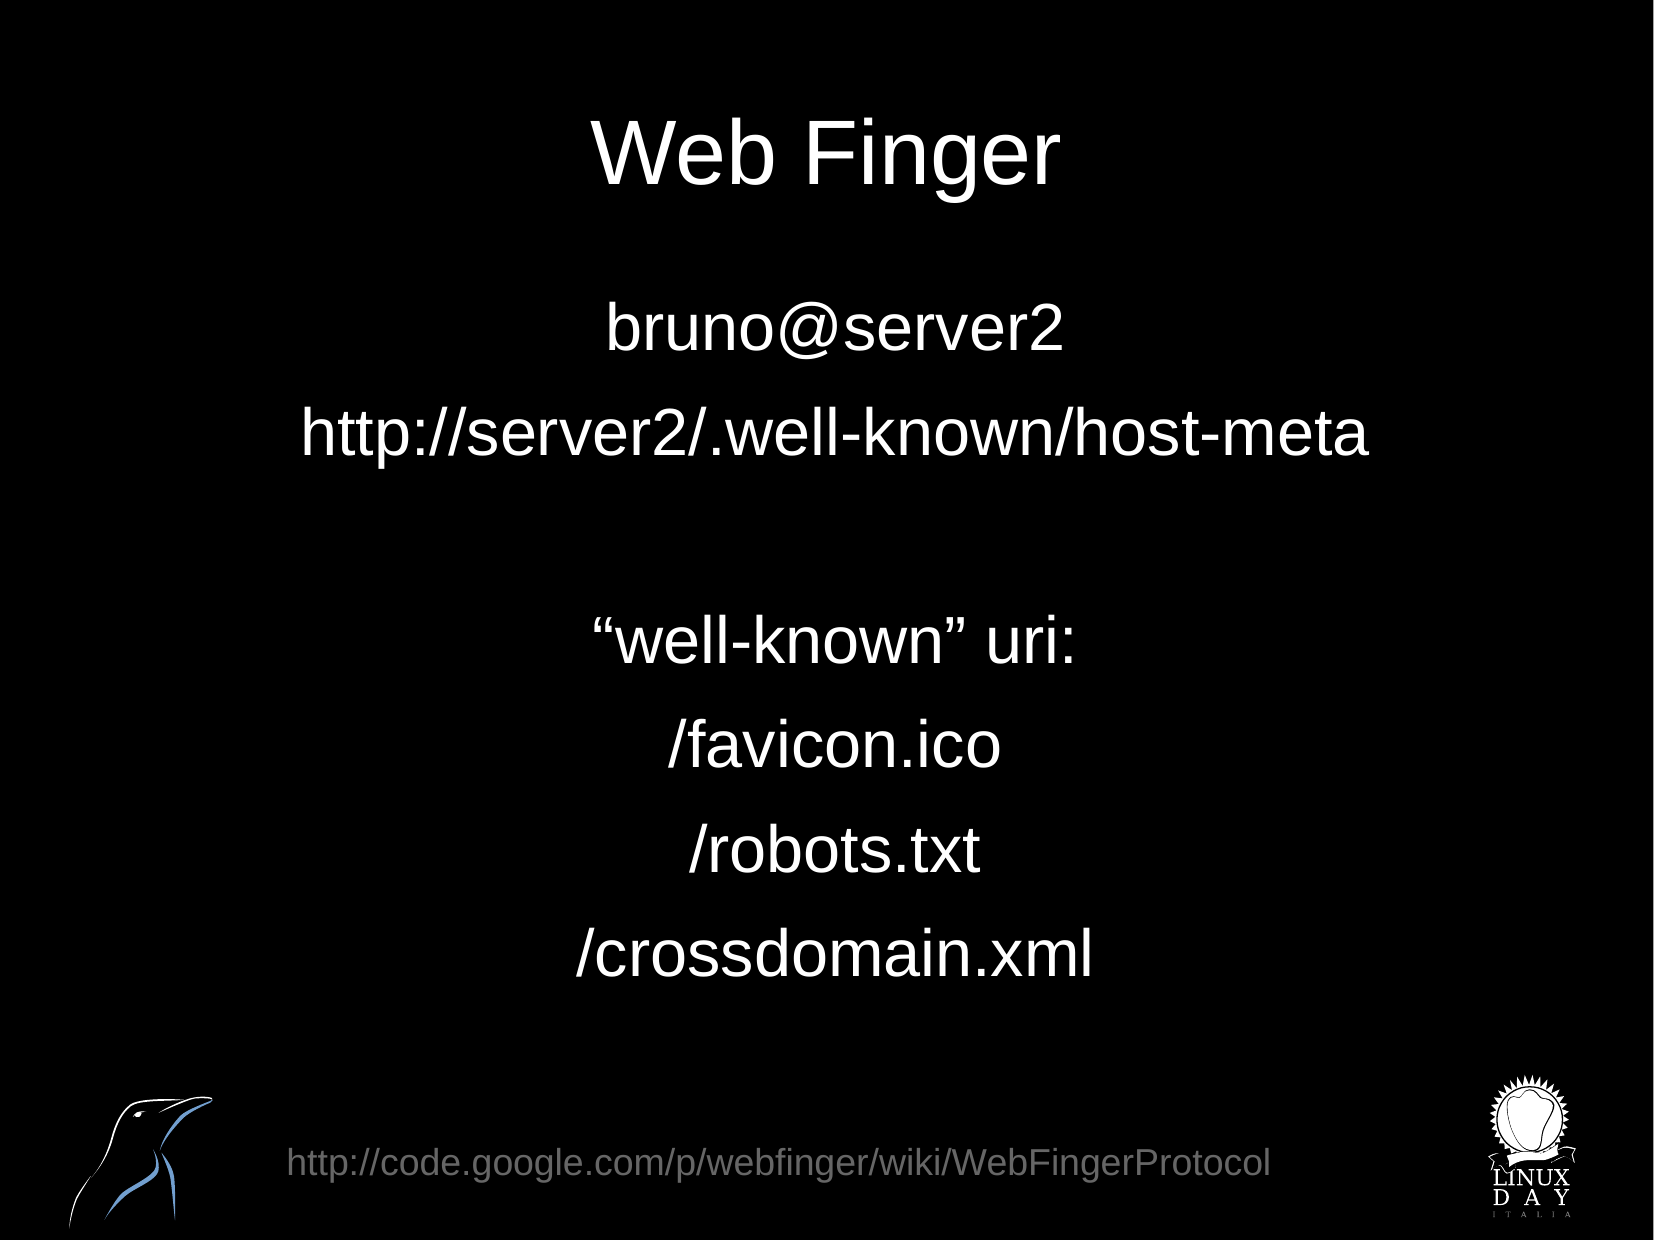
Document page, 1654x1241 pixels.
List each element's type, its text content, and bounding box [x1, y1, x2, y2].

title Web Finger [82, 56, 1571, 250]
list bruno@server2 http://server2/.well-known/host-meta “well-known” uri: /favicon.ico /robots.txt /crossdomain.xml [82, 290, 1571, 1109]
text_box http://code.google.com/p/webfinger/wiki/WebFingerProtocol [271, 1133, 1441, 1191]
